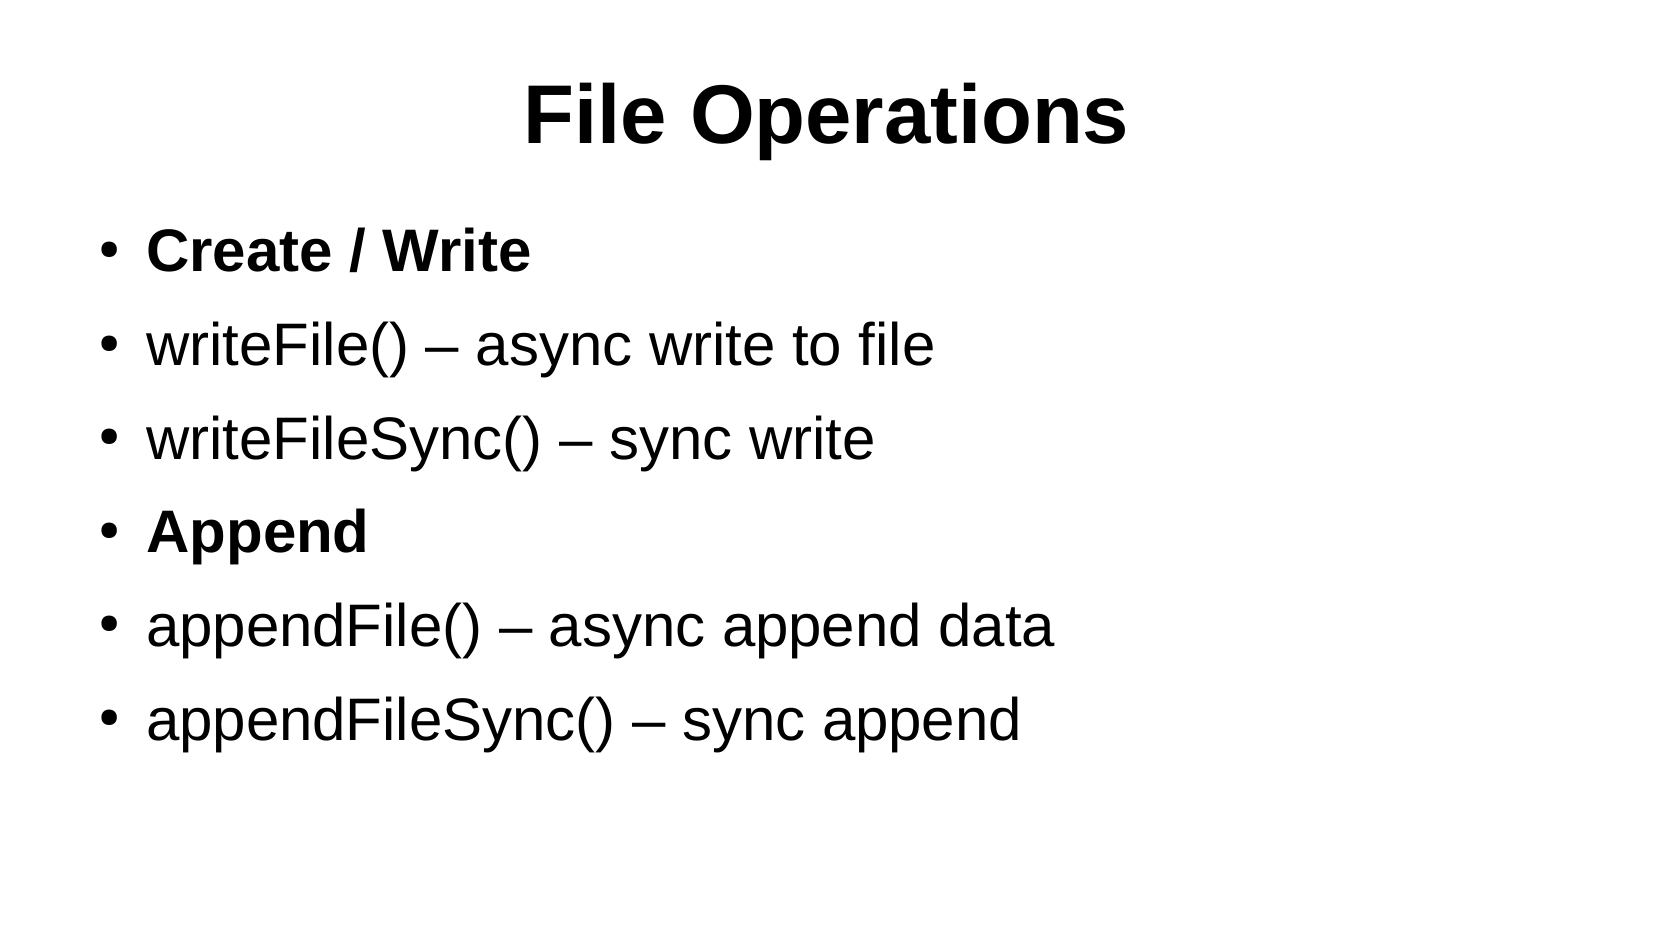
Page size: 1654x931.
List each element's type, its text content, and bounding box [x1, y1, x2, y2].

title File Operations [82, 37, 1571, 193]
list Create / Write writeFile() – async write to file writeFileSync() – sync write Append appendFile() – async append data appendFileSync() – sync append [82, 217, 1571, 758]
